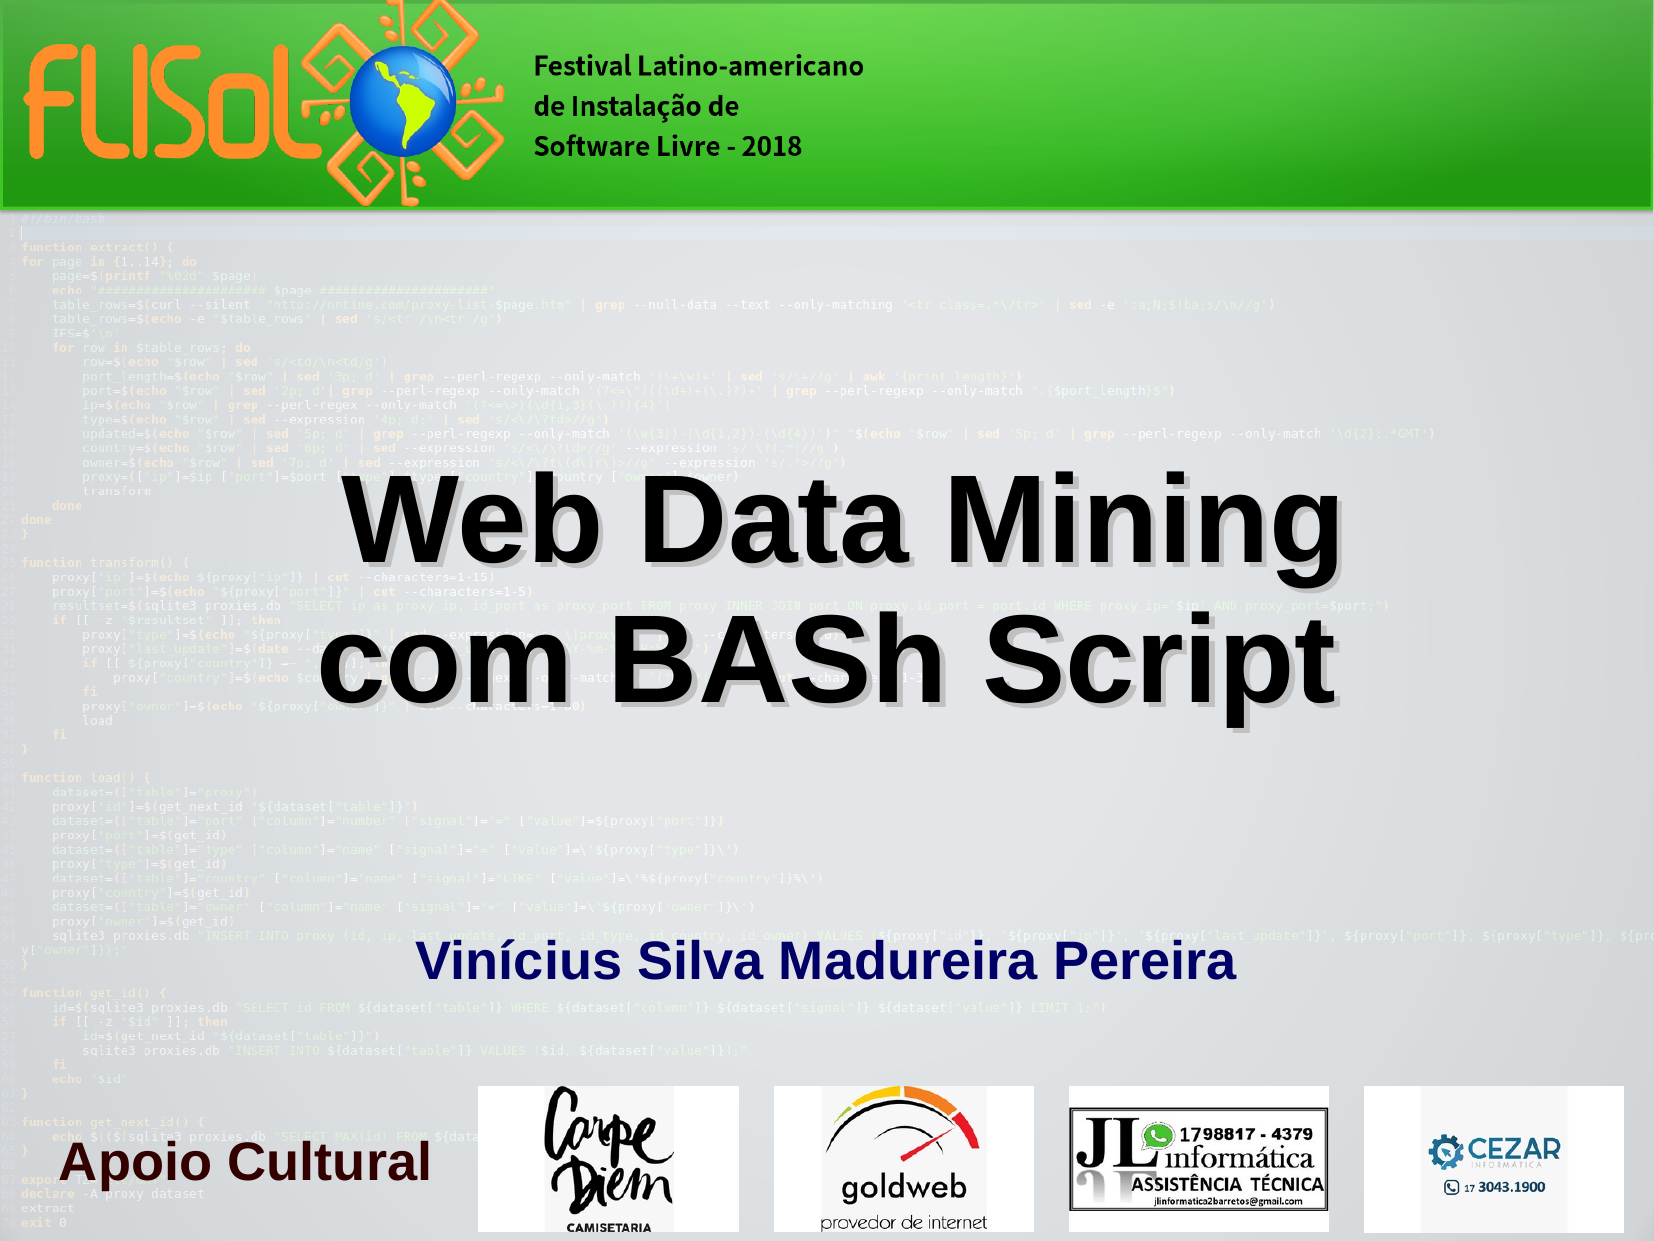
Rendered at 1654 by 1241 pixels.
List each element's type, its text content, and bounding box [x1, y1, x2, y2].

text_box Apoio Cultural [59, 1098, 438, 1225]
subtitle Web Data Mining com BASh Script [82, 299, 1571, 1019]
picture [0, 0, 1654, 1241]
text_box Vinícius Silva Madureira Pereira [265, 869, 1388, 1052]
